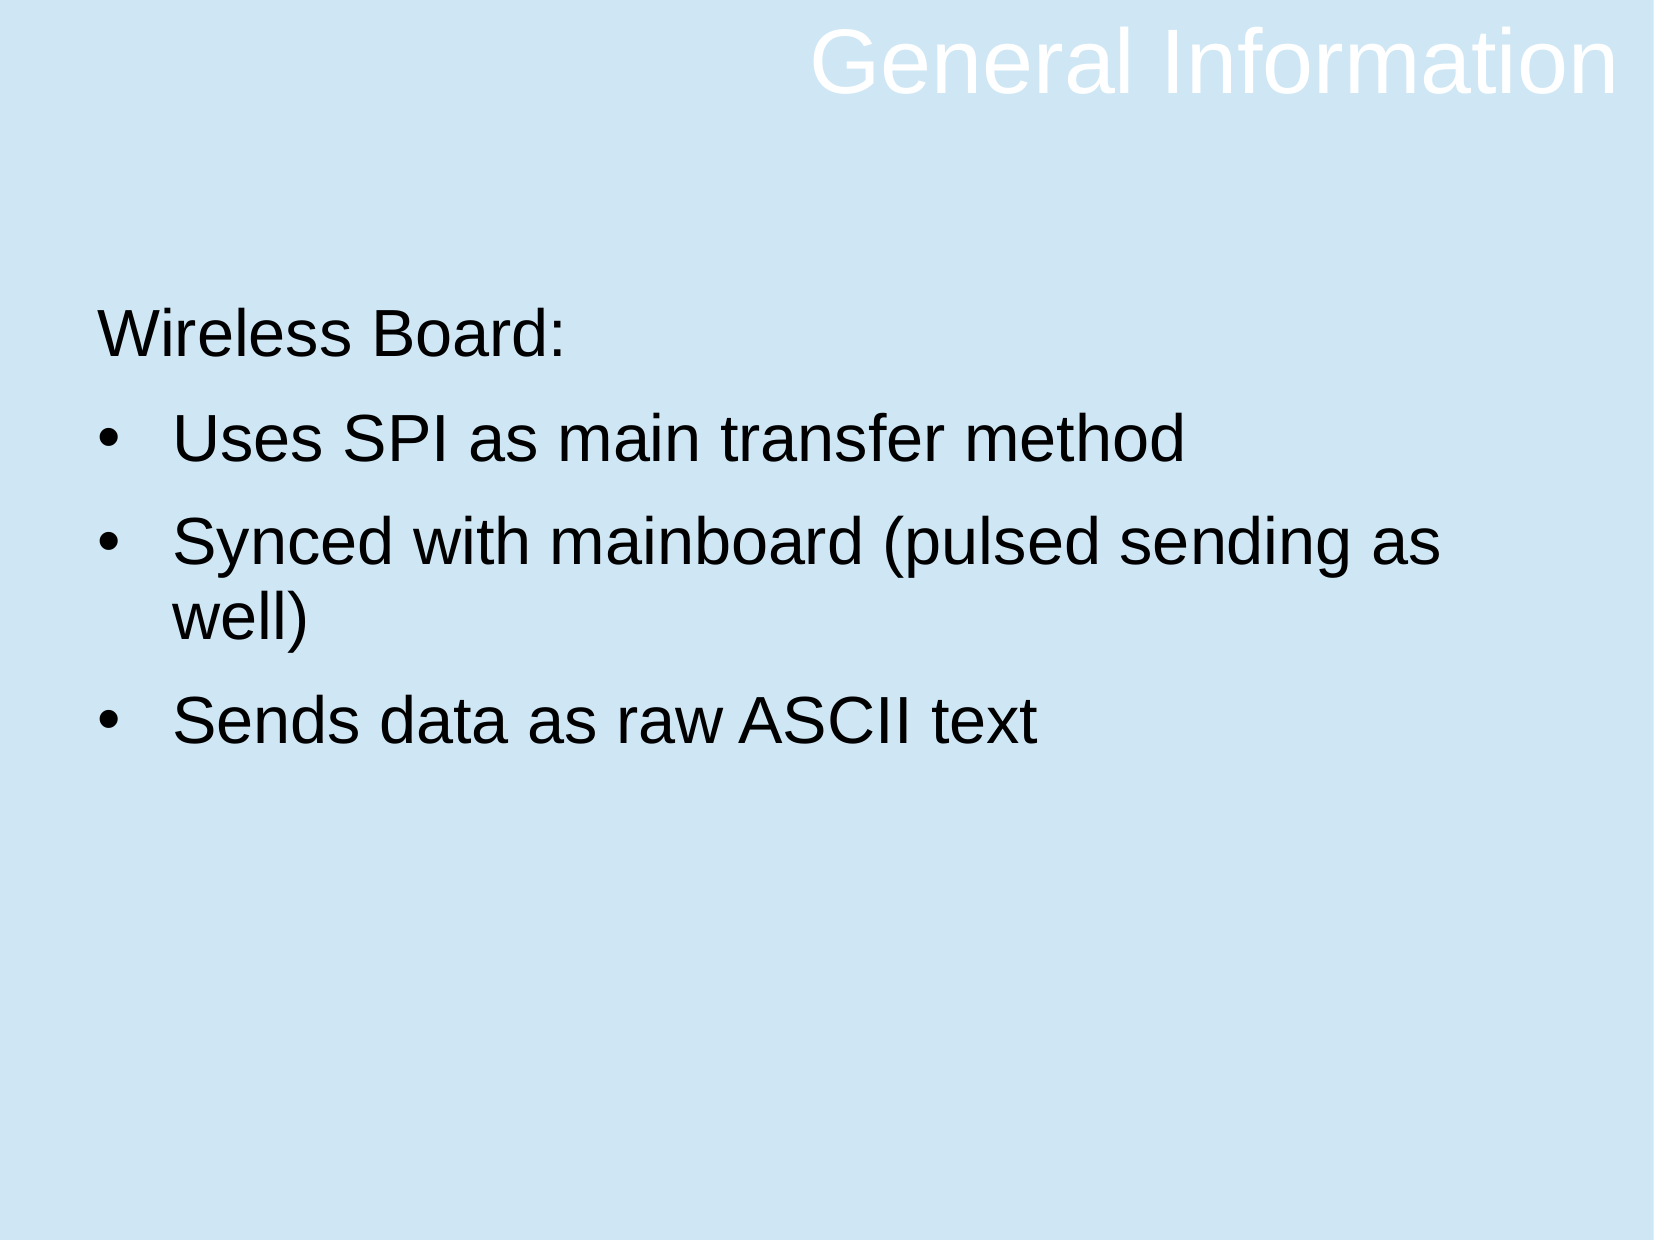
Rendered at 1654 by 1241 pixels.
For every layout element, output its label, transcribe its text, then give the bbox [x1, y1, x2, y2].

list Wireless Board: Uses SPI as main transfer method Synced with mainboard (pulsed sending as well) Sends data as raw ASCII text [82, 290, 1571, 1109]
title General Information [154, 4, 1636, 226]
